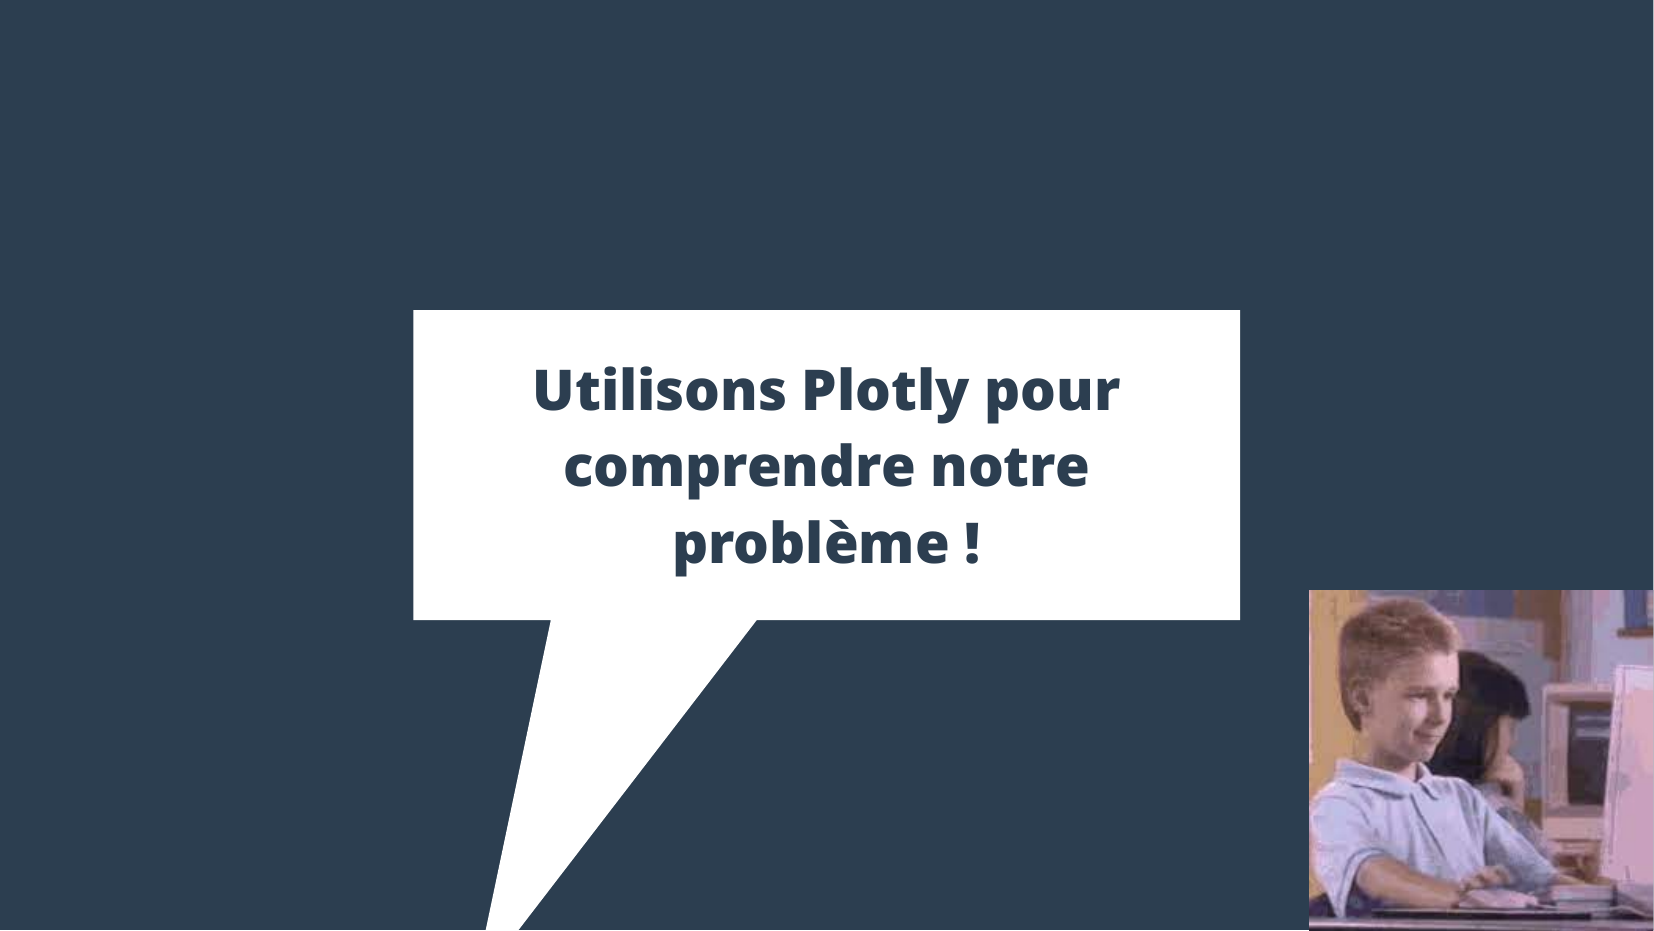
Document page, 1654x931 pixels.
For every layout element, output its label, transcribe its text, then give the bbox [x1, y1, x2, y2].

picture [1309, 590, 1654, 931]
title Utilisons Plotly pour comprendre notre problème ! [442, 332, 1211, 598]
